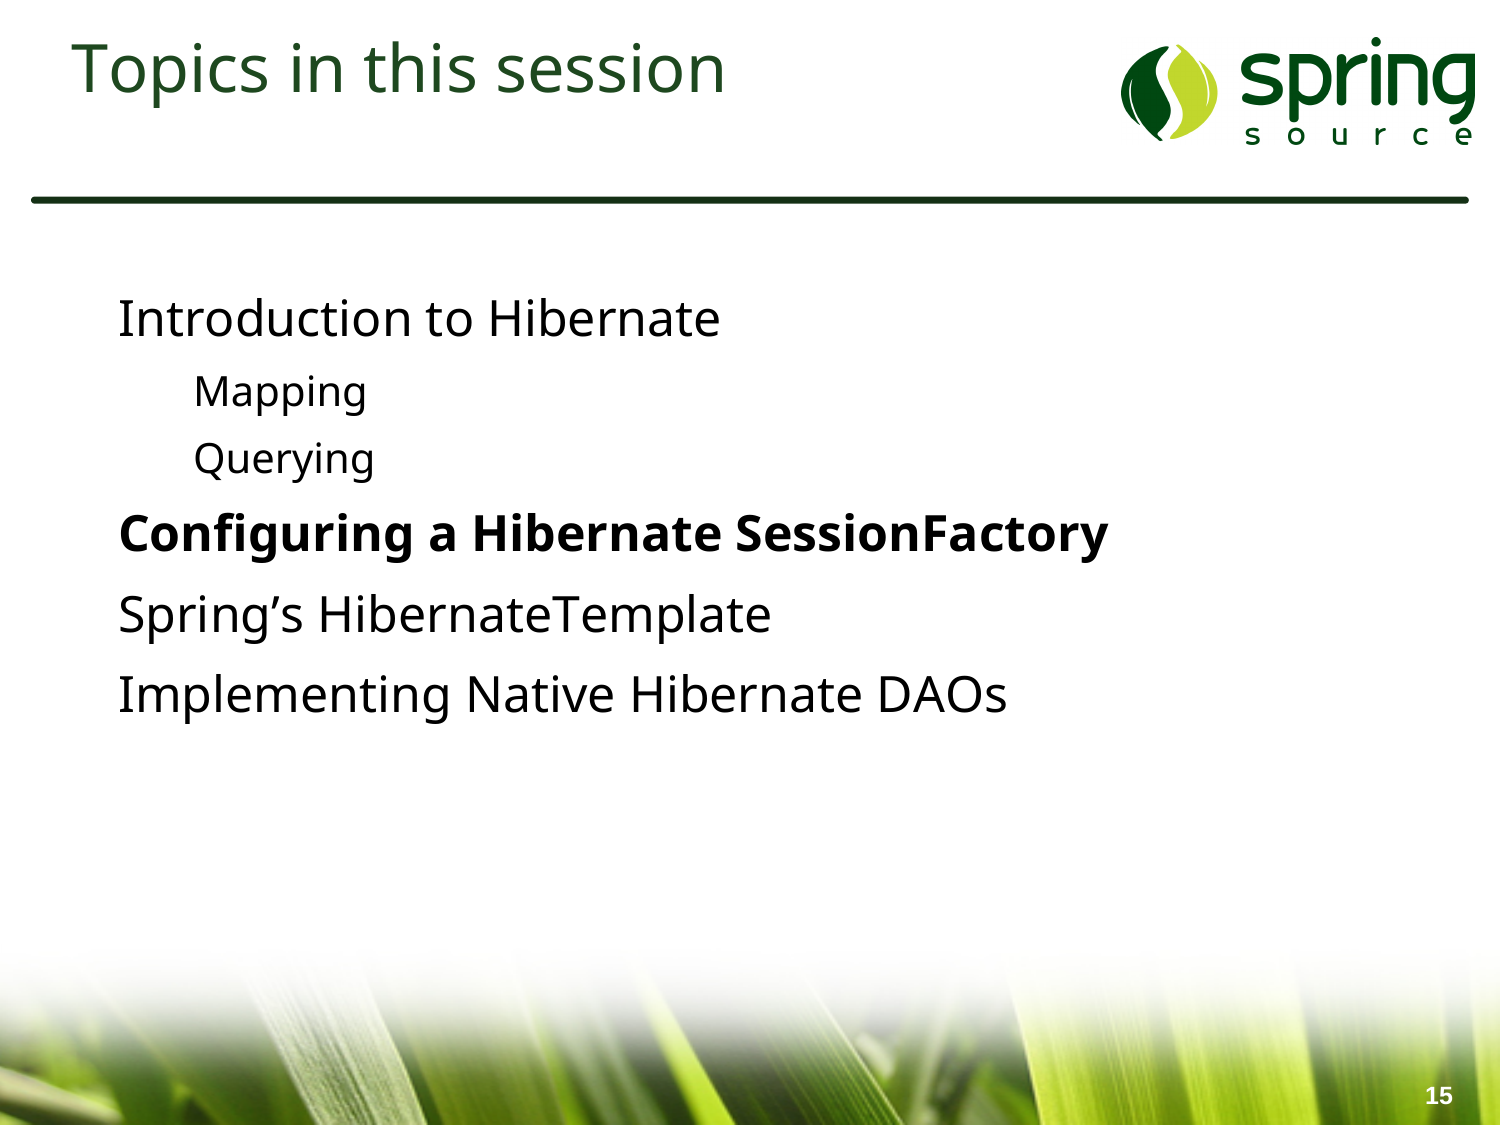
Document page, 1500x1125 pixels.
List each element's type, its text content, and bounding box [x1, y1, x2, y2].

title Topics in this session [56, 13, 1089, 176]
list Introduction to Hibernate Mapping Querying Configuring a Hibernate SessionFactory Spring’s HibernateTemplate Implementing Native Hibernate DAOs [103, 275, 1394, 938]
picture [1121, 37, 1475, 145]
picture [0, 944, 1500, 1125]
